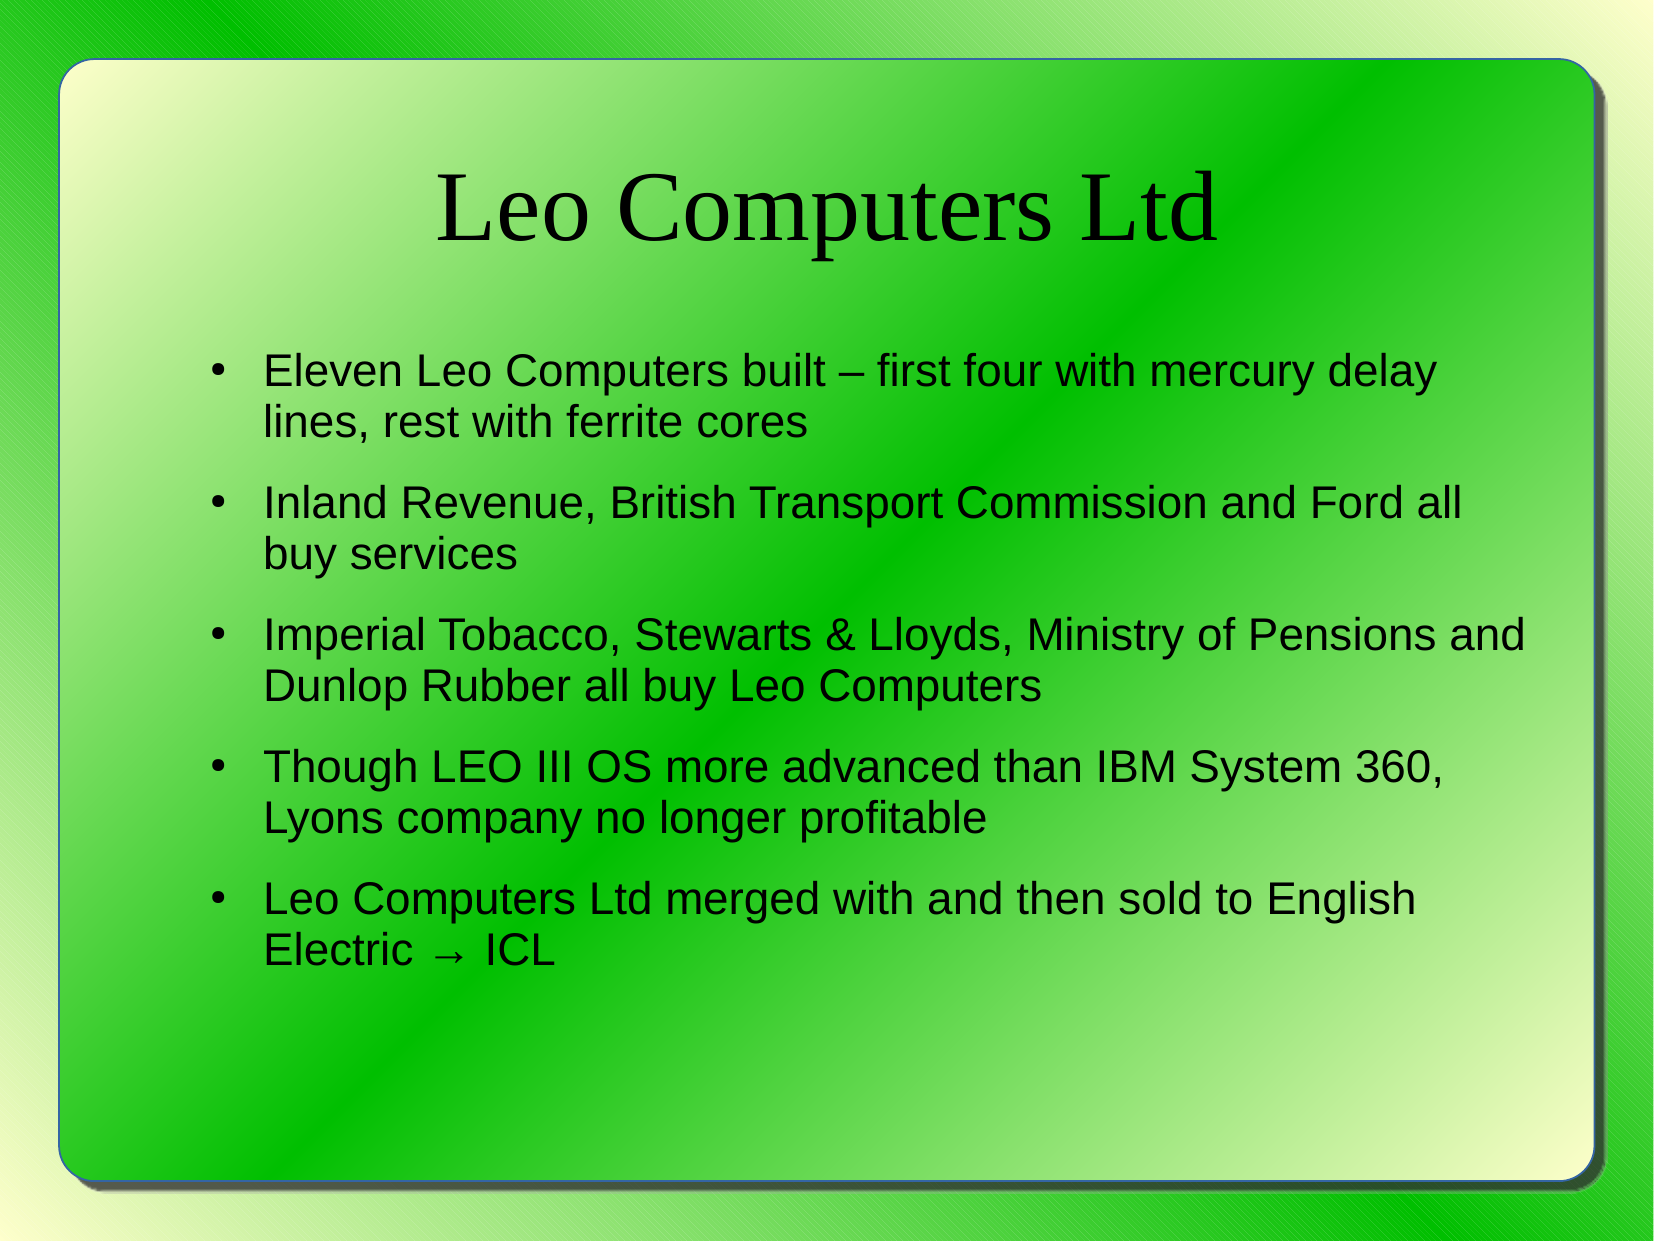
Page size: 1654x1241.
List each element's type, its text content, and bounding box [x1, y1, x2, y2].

list Eleven Leo Computers built – first four with mercury delay lines, rest with ferrite cores Inland Revenue, British Transport Commission and Ford all buy services Imperial Tobacco, Stewarts & Lloyds, Ministry of Pensions and Dunlop Rubber all buy Leo Computers Though LEO III OS more advanced than IBM System 360, Lyons company no longer profitable Leo Computers Ltd merged with and then sold to English Electric → ICL [121, 344, 1534, 1127]
title Leo Computers Ltd [121, 102, 1534, 310]
